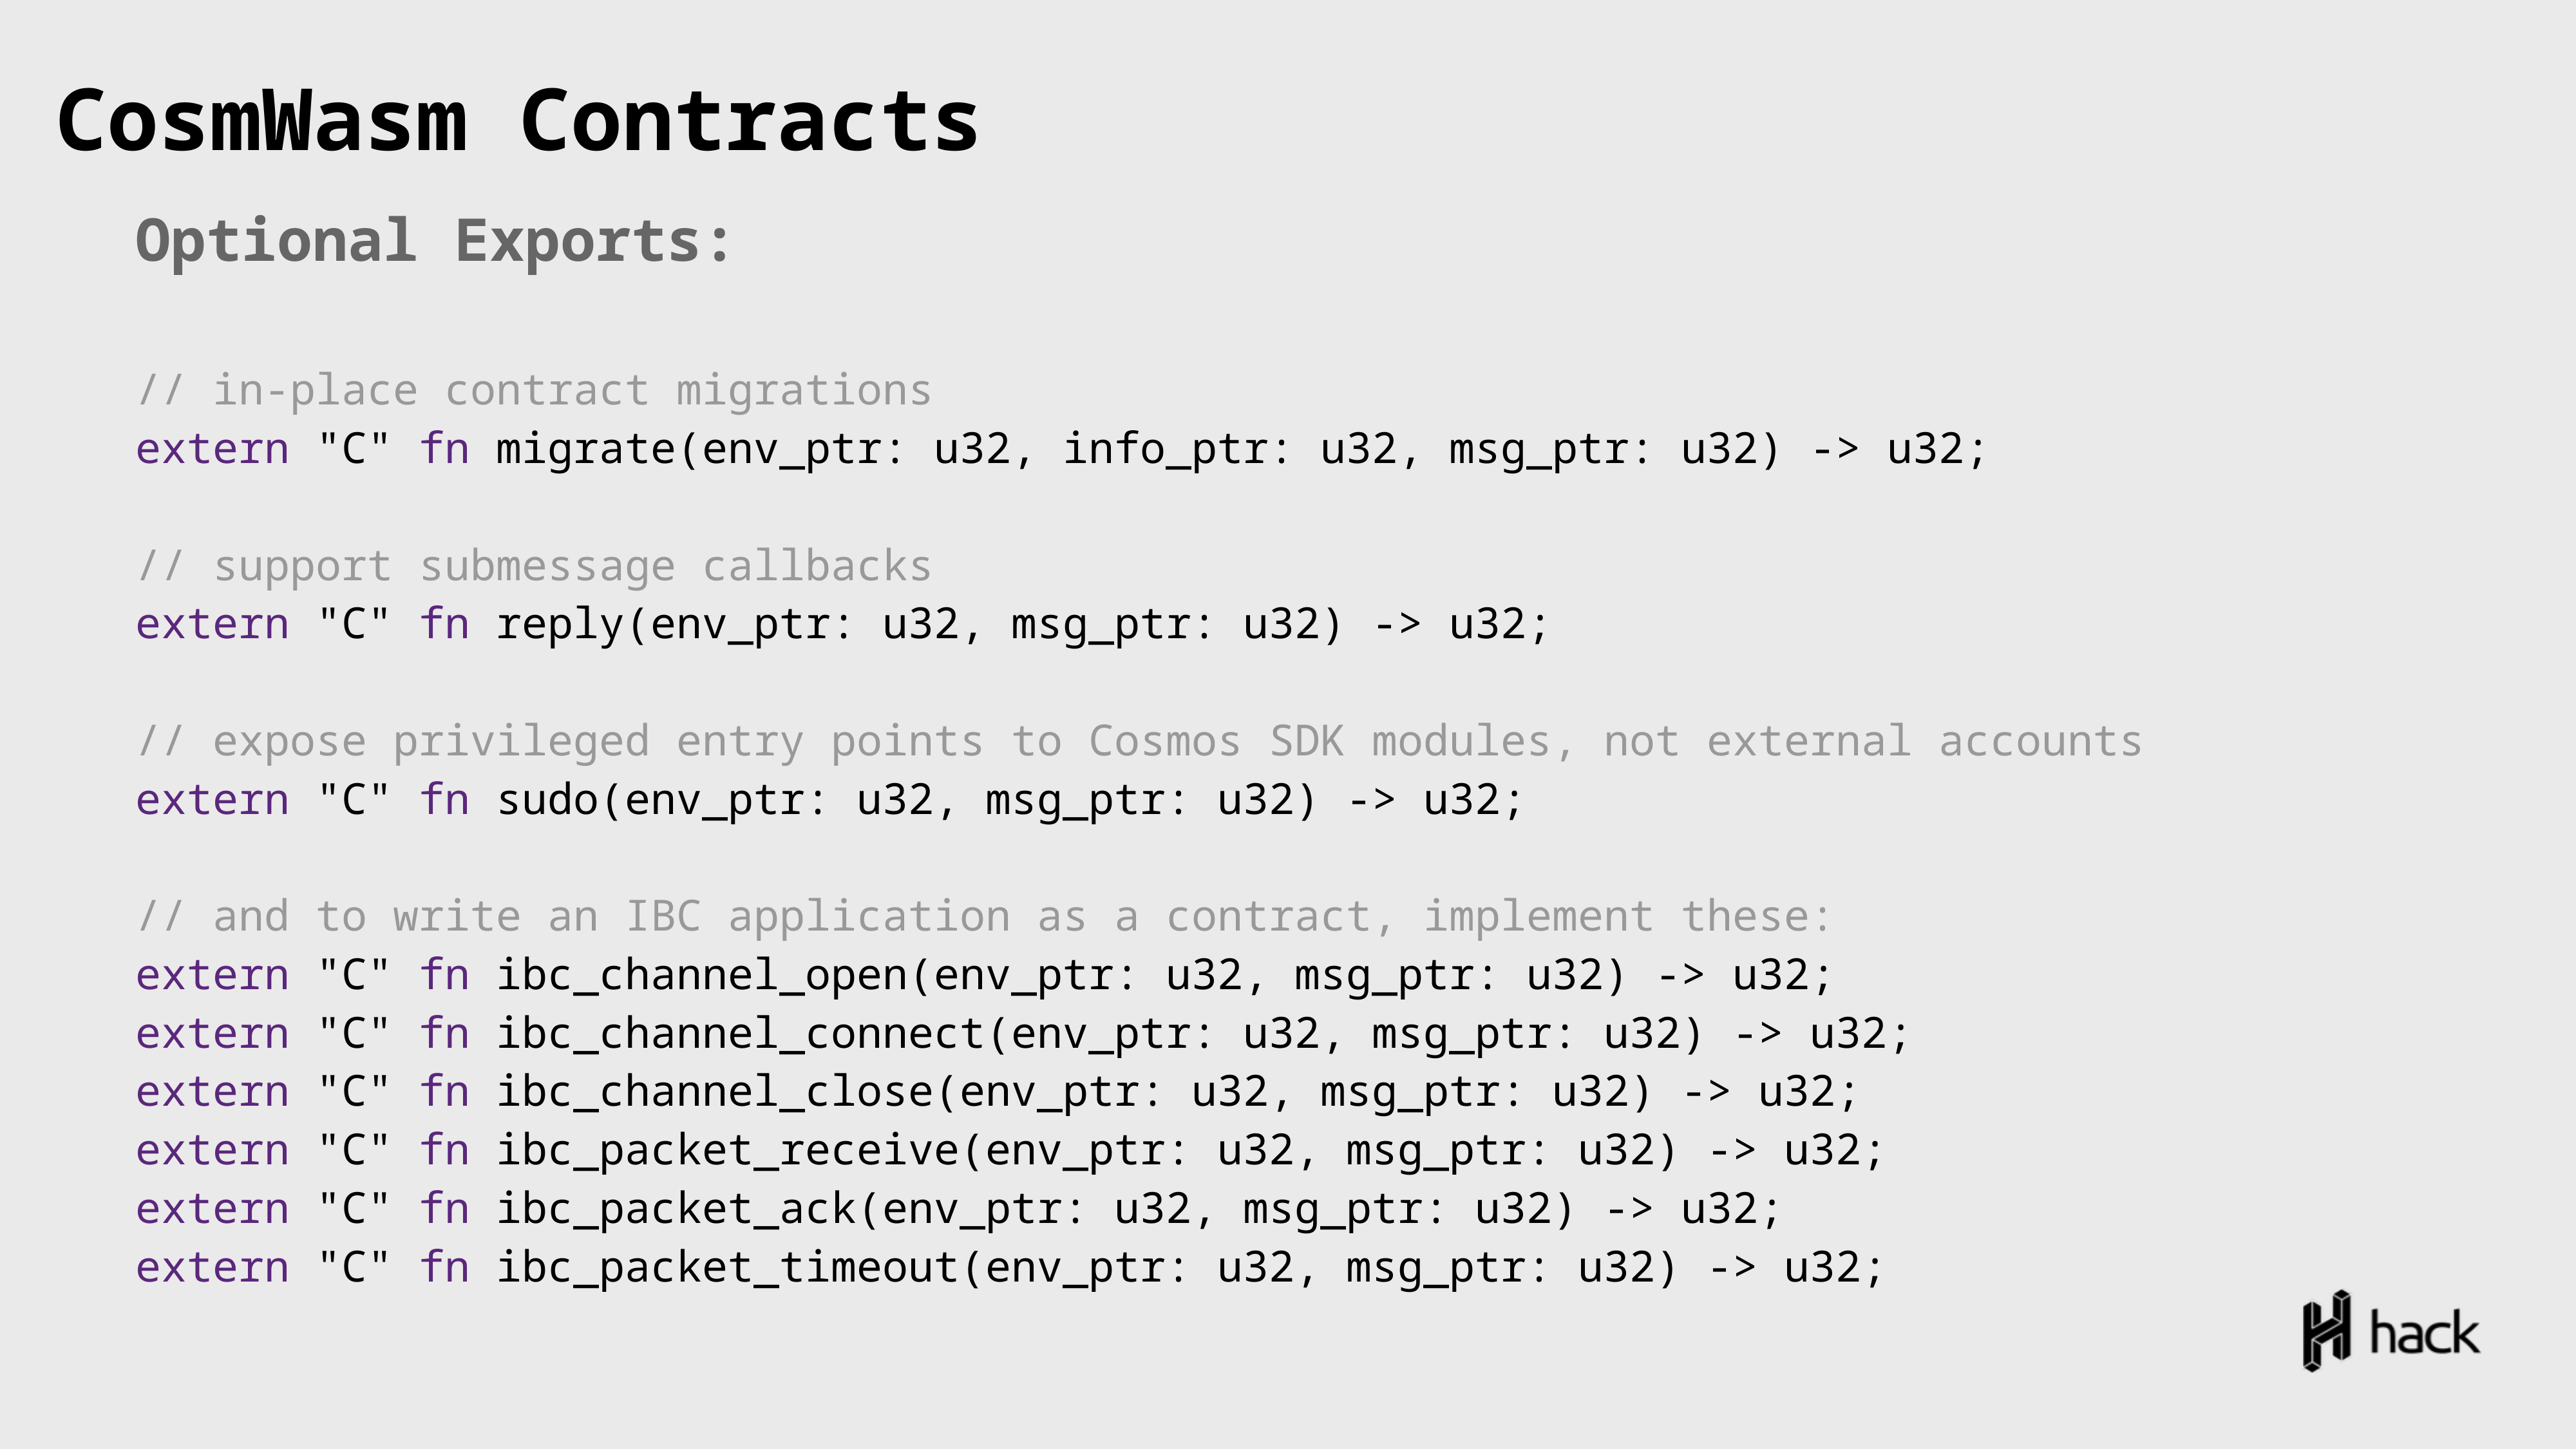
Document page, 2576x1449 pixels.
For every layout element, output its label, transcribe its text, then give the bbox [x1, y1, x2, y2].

title CosmWasm Contracts [0, 0, 1039, 235]
text_box Optional Exports: // in-place contract migrations extern "C" fn migrate(env_ptr: u32, info_ptr: u32, msg_ptr: u32) -> u32; // support submessage callbacks extern "C" fn reply(env_ptr: u32, msg_ptr: u32) -> u32; // expose privileged entry points to Cosmos SDK modules, not external accounts extern "C" fn sudo(env_ptr: u32, msg_ptr: u32) -> u32; // and to write an IBC application as a contract, implement these: extern "C" fn ibc_channel_open(env_ptr: u32, msg_ptr: u32) -> u32; extern "C" fn ibc_channel_connect(env_ptr: u32, msg_ptr: u32) -> u32; extern "C" fn ibc_channel_close(env_ptr: u32, msg_ptr: u32) -> u32; extern "C" fn ibc_packet_receive(env_ptr: u32, msg_ptr: u32) -> u32; extern "C" fn ibc_packet_ack(env_ptr: u32, msg_ptr: u32) -> u32; extern "C" fn ibc_packet_timeout(env_ptr: u32, msg_ptr: u32) -> u32; [126, 193, 2256, 1377]
picture [2302, 1288, 2481, 1374]
